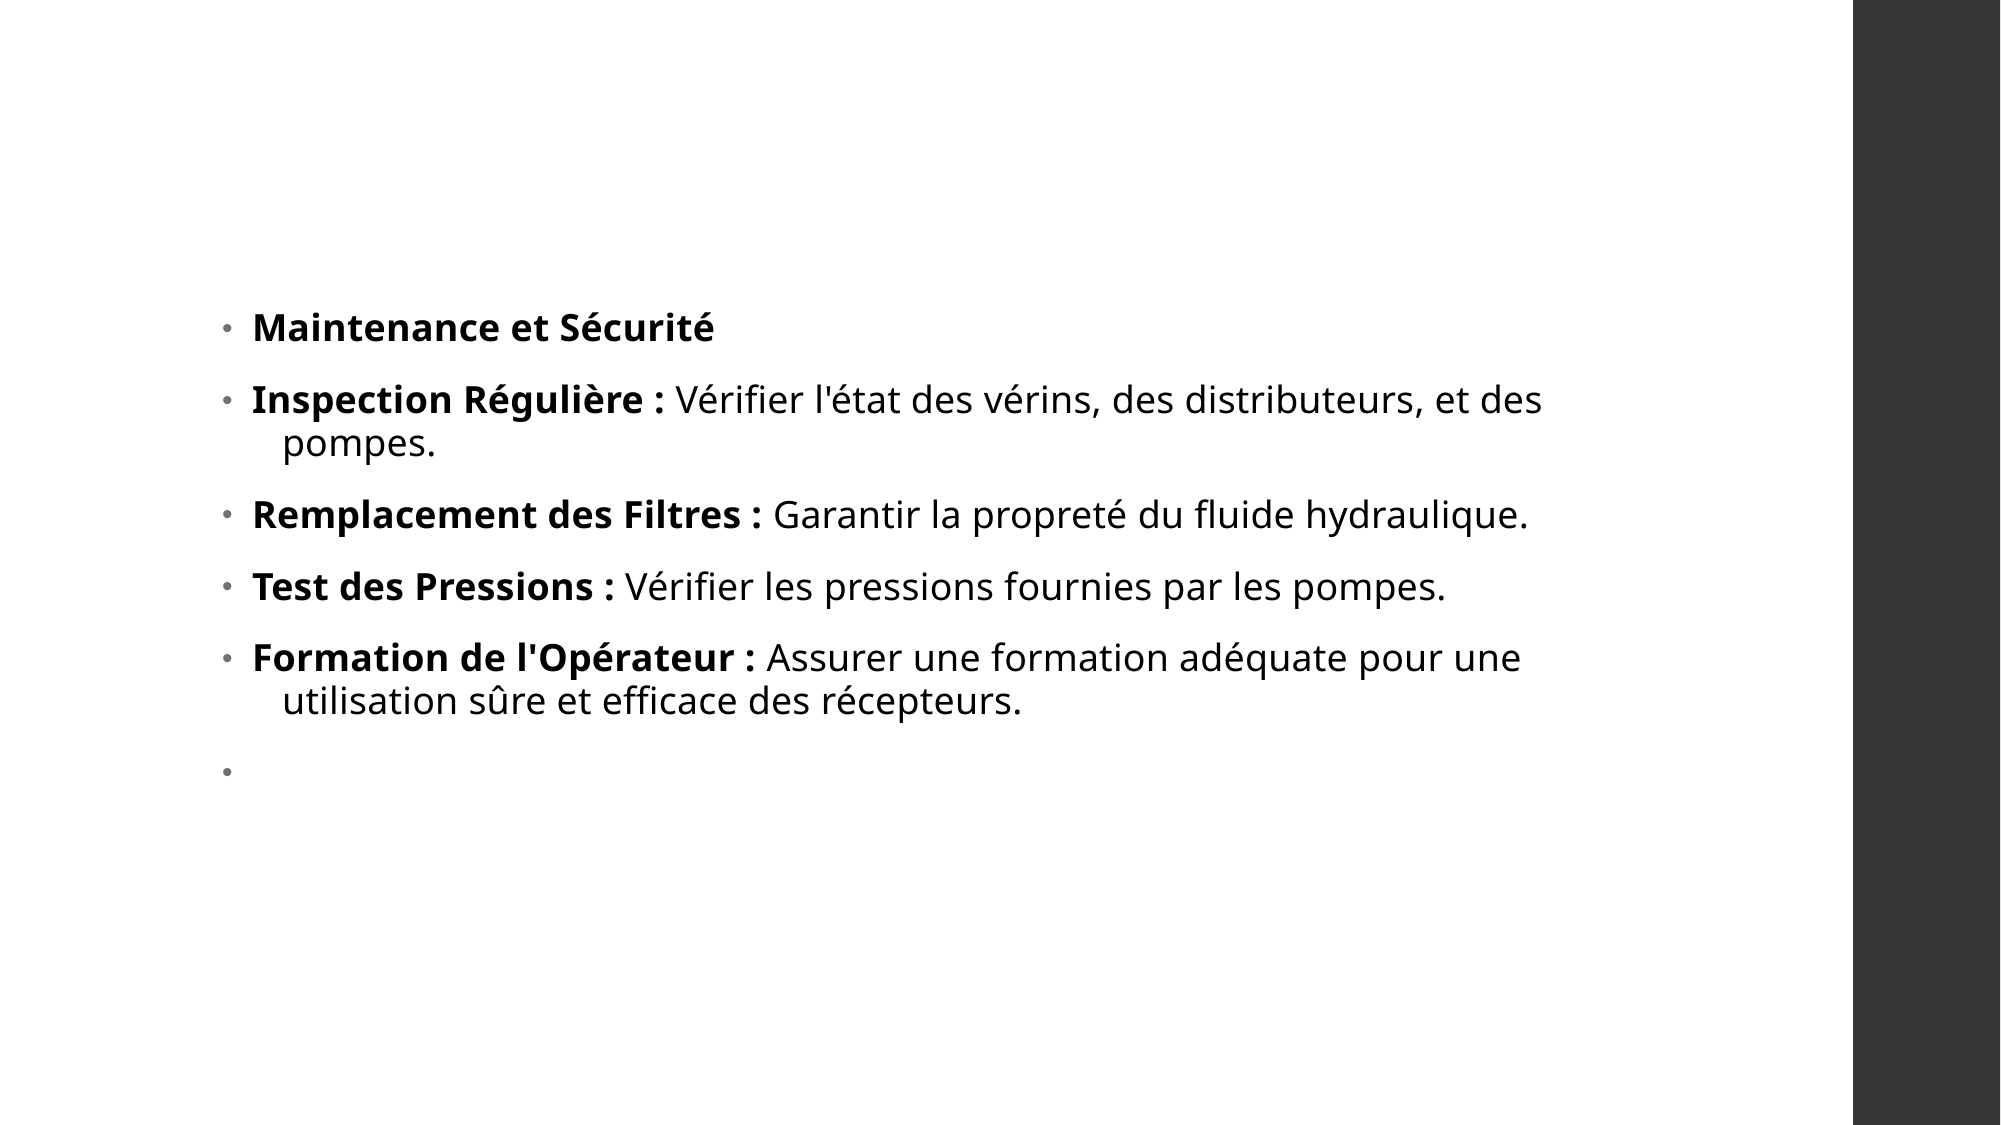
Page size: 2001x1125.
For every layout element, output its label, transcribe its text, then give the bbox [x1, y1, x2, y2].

list Maintenance et Sécurité Inspection Régulière : Vérifier l'état des vérins, des distributeurs, et des pompes. Remplacement des Filtres : Garantir la propreté du fluide hydraulique. Test des Pressions : Vérifier les pressions fournies par les pompes. Formation de l'Opérateur : Assurer une formation adéquate pour une utilisation sûre et efficace des récepteurs. [206, 299, 1617, 1014]
